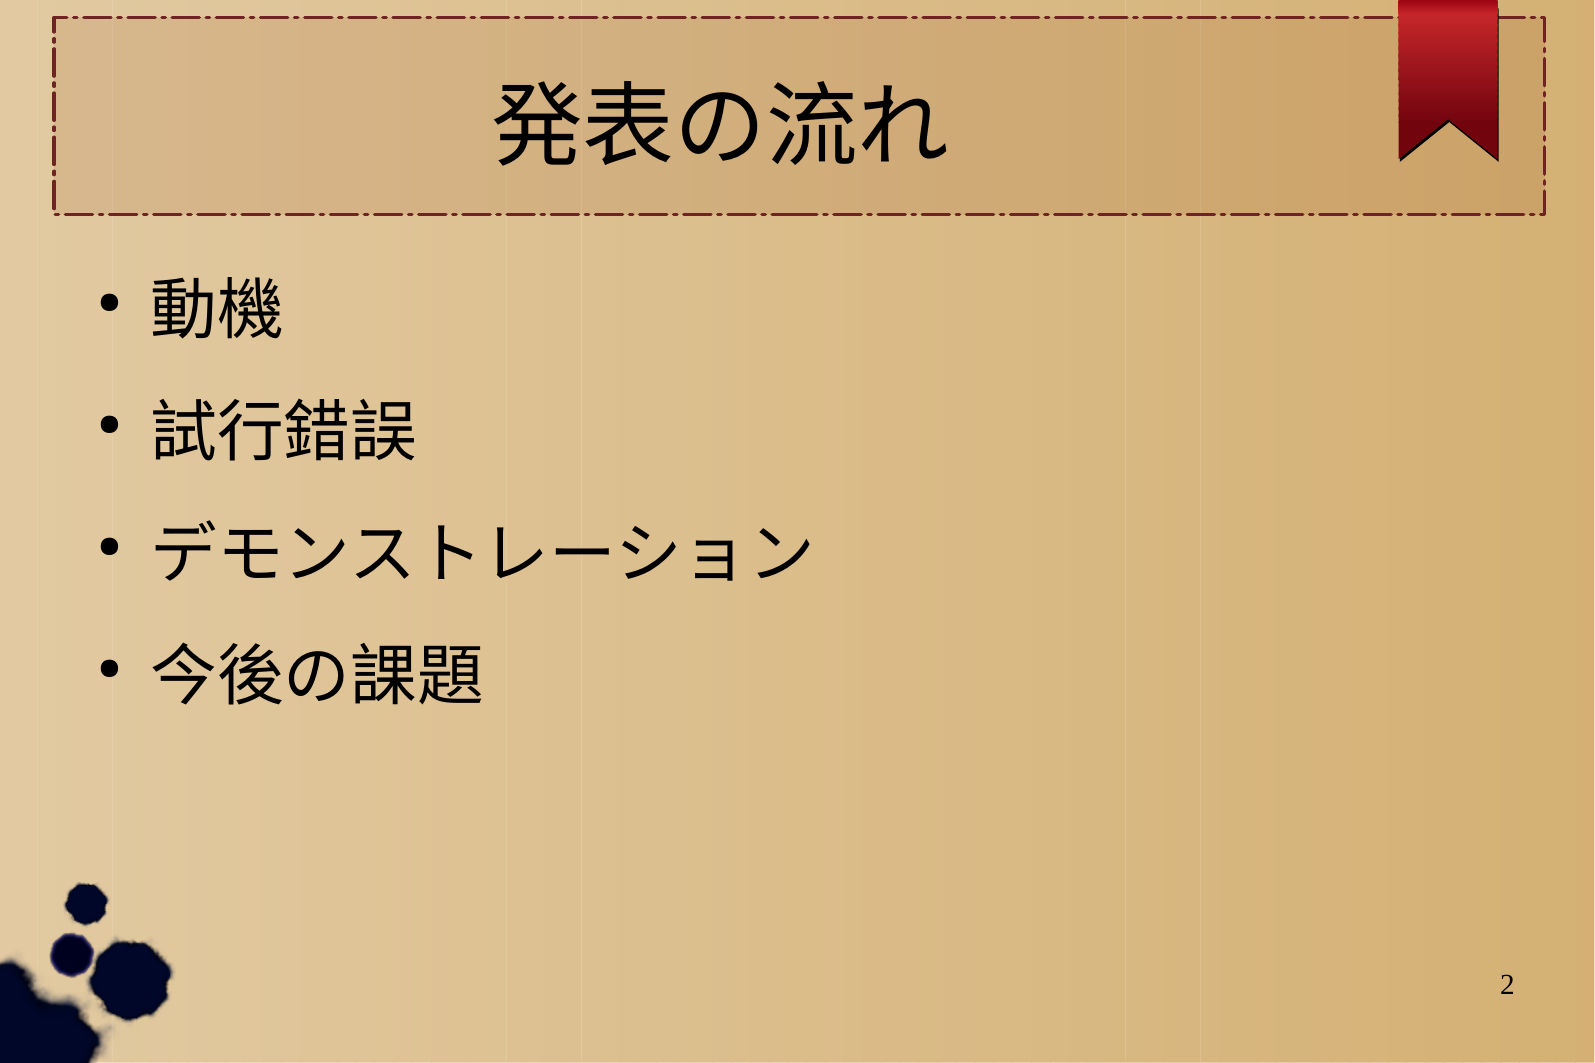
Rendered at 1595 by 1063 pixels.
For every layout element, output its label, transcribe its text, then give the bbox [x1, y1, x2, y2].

title 発表の流れ [79, 40, 1361, 196]
list 動機 試行錯誤 デモンストレーション 今後の課題 [79, 256, 1515, 873]
